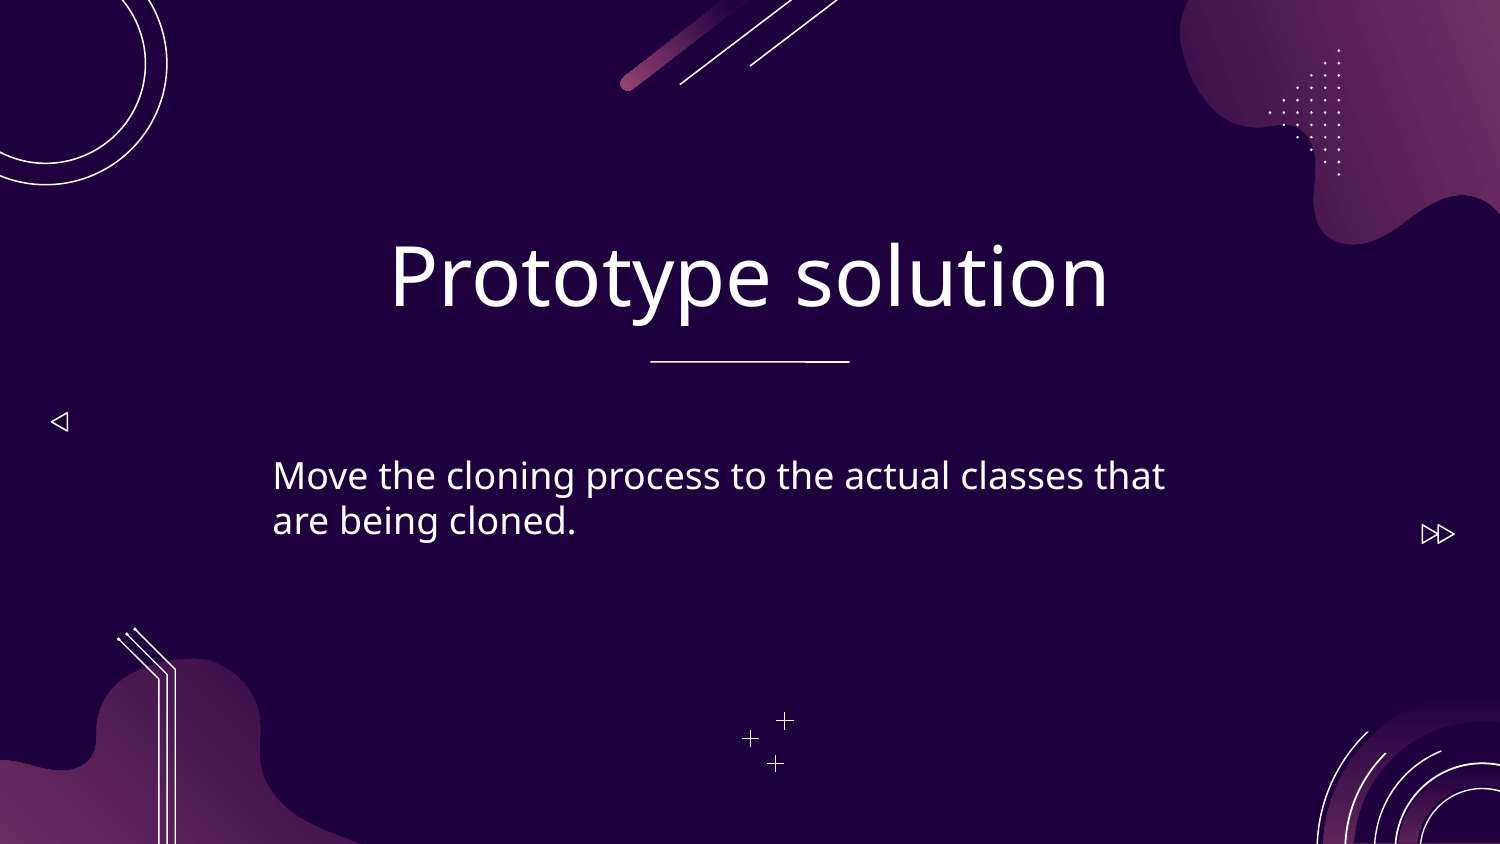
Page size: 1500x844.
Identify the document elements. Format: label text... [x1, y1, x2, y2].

text_box [133, 627, 176, 844]
text_box Move the cloning process to the actual classes that are being cloned. [257, 393, 1243, 601]
text_box [767, 755, 784, 772]
text_box [116, 637, 160, 844]
text_box Prototype solution [257, 207, 1243, 348]
text_box [124, 632, 168, 844]
text_box [776, 712, 794, 730]
text_box [742, 730, 759, 747]
